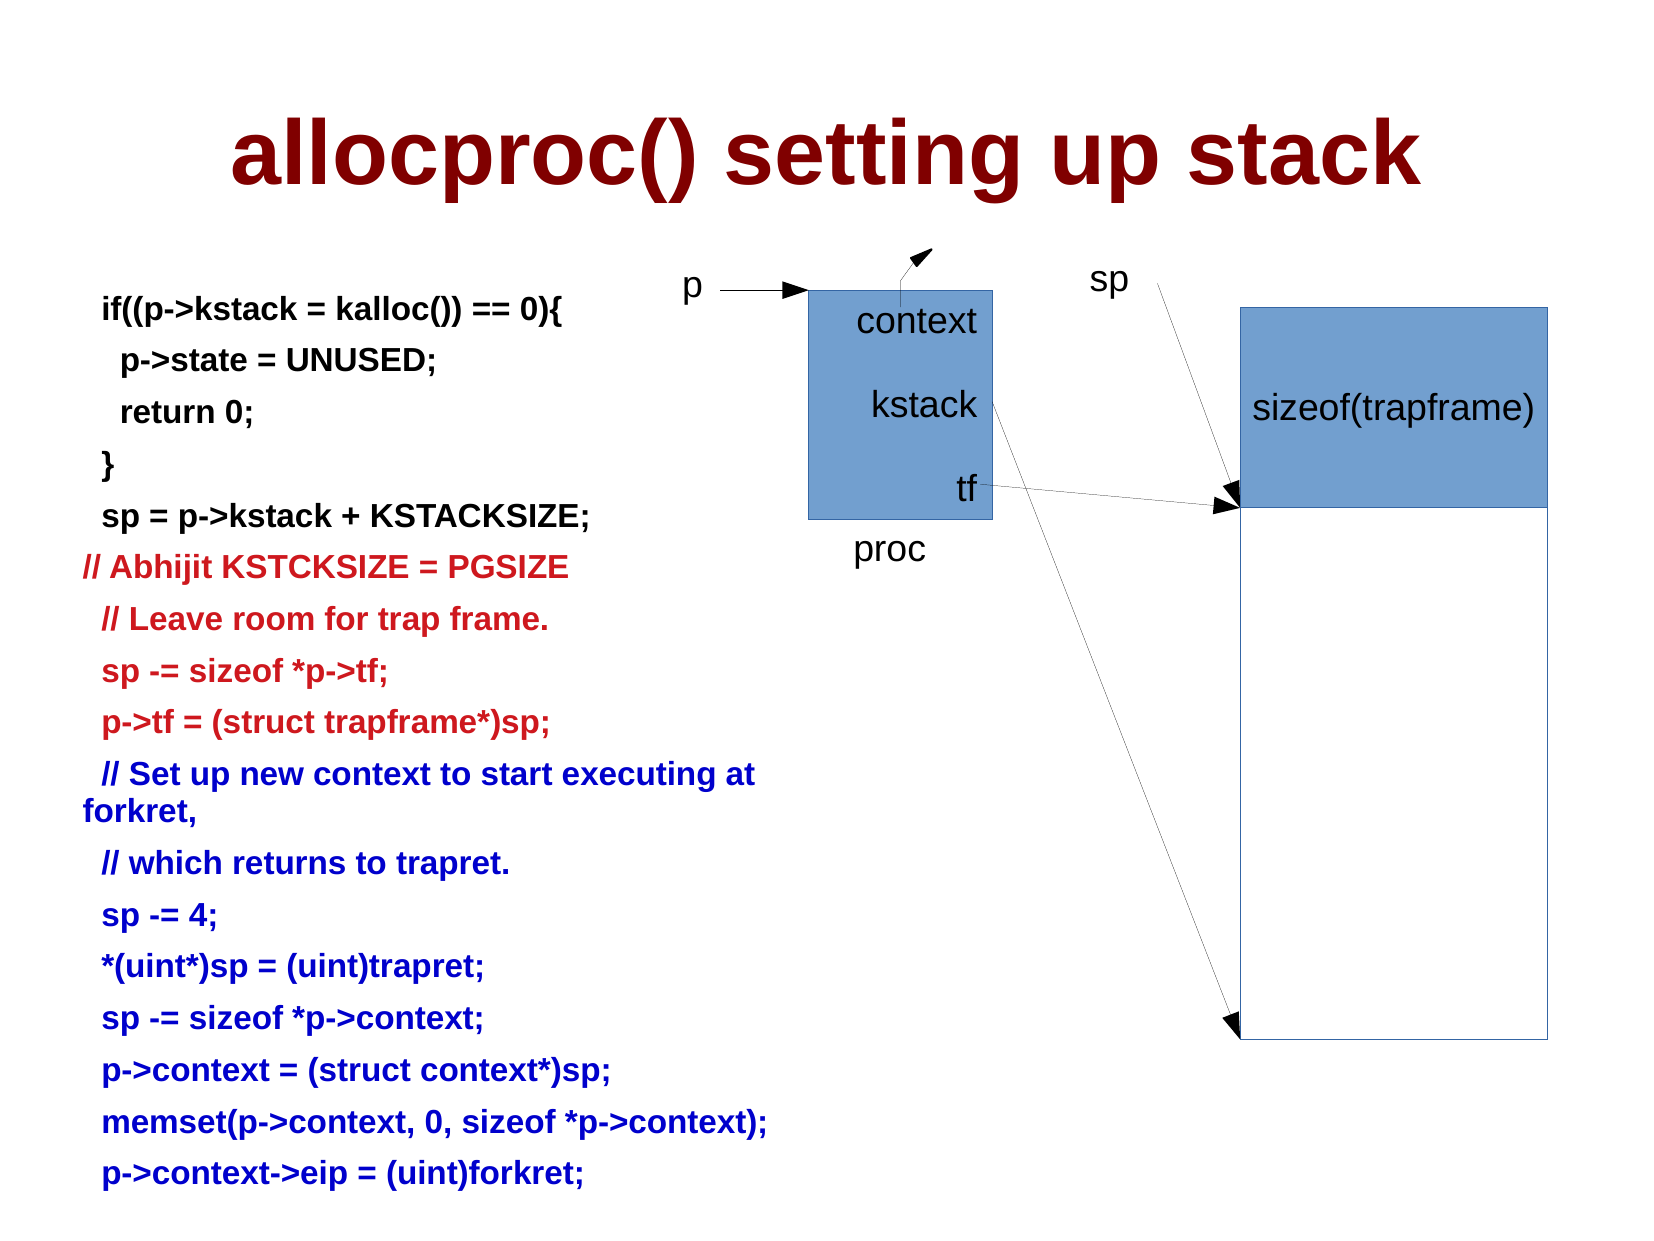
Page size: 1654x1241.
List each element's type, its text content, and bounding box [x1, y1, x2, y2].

text_box sp [1074, 250, 1158, 308]
text_box p [673, 256, 697, 314]
title allocproc() setting up stack [82, 49, 1571, 257]
text_box proc [838, 519, 993, 577]
list if((p->kstack = kalloc()) == 0){ p->state = UNUSED; return 0; } sp = p->kstack + KSTACKSIZE; // Abhijit KSTCKSIZE = PGSIZE // Leave room for trap frame. sp -= sizeof *p->tf; p->tf = (struct trapframe*)sp; // Set up new context to start executing at forkret, // which returns to trapret. sp -= 4; *(uint*)sp = (uint)trapret; sp -= sizeof *p->context; p->context = (struct context*)sp; memset(p->context, 0, sizeof *p->context); p->context->eip = (uint)forkret; [82, 290, 809, 1205]
text_box context kstack tf [808, 290, 993, 520]
text_box sizeof(trapframe) [1240, 307, 1548, 508]
